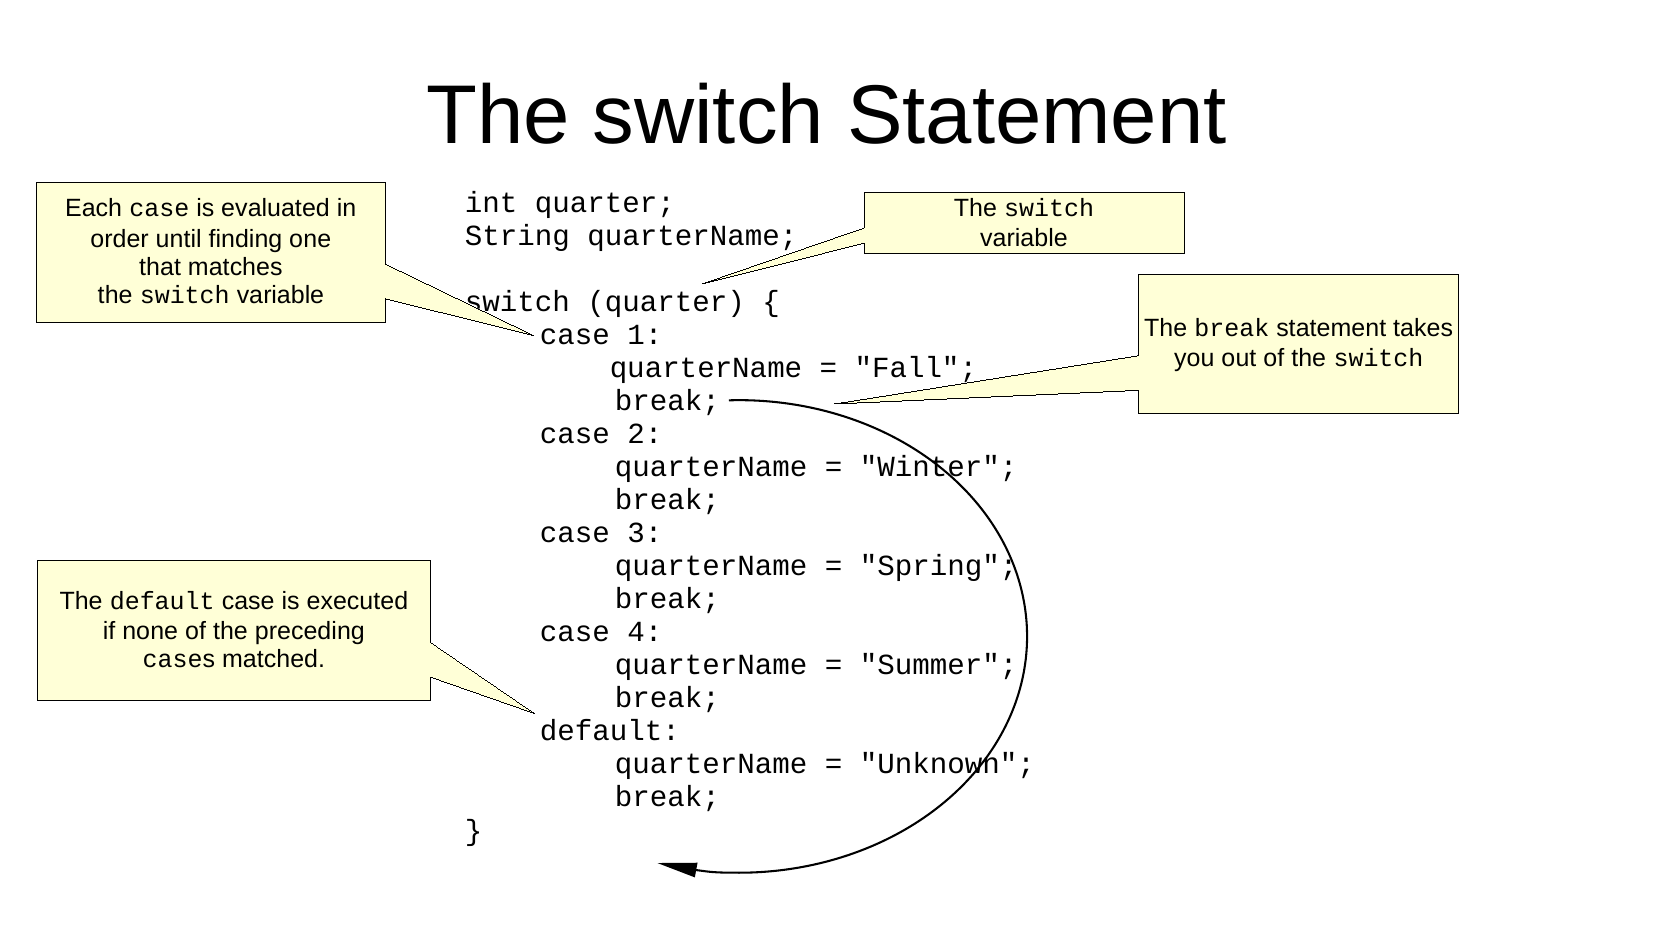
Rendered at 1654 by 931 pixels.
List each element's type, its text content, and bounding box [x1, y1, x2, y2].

text_box int quarter; String quarterName; switch (quarter) { case 1: quarterName = "Fall"; break; case 2: quarterName = "Winter"; break; case 3: quarterName = "Spring"; break; case 4: quarterName = "Summer"; break; default: quarterName = "Unknown"; break; } [450, 181, 1139, 857]
text_box The switch variable [702, 192, 1185, 284]
text_box Each case is evaluated in order until finding one that matches the switch variable [36, 182, 534, 336]
text_box The default case is executed if none of the preceding cases matched. [37, 560, 535, 714]
text_box The break statement takes you out of the switch [834, 274, 1459, 414]
title The switch Statement [82, 37, 1571, 193]
